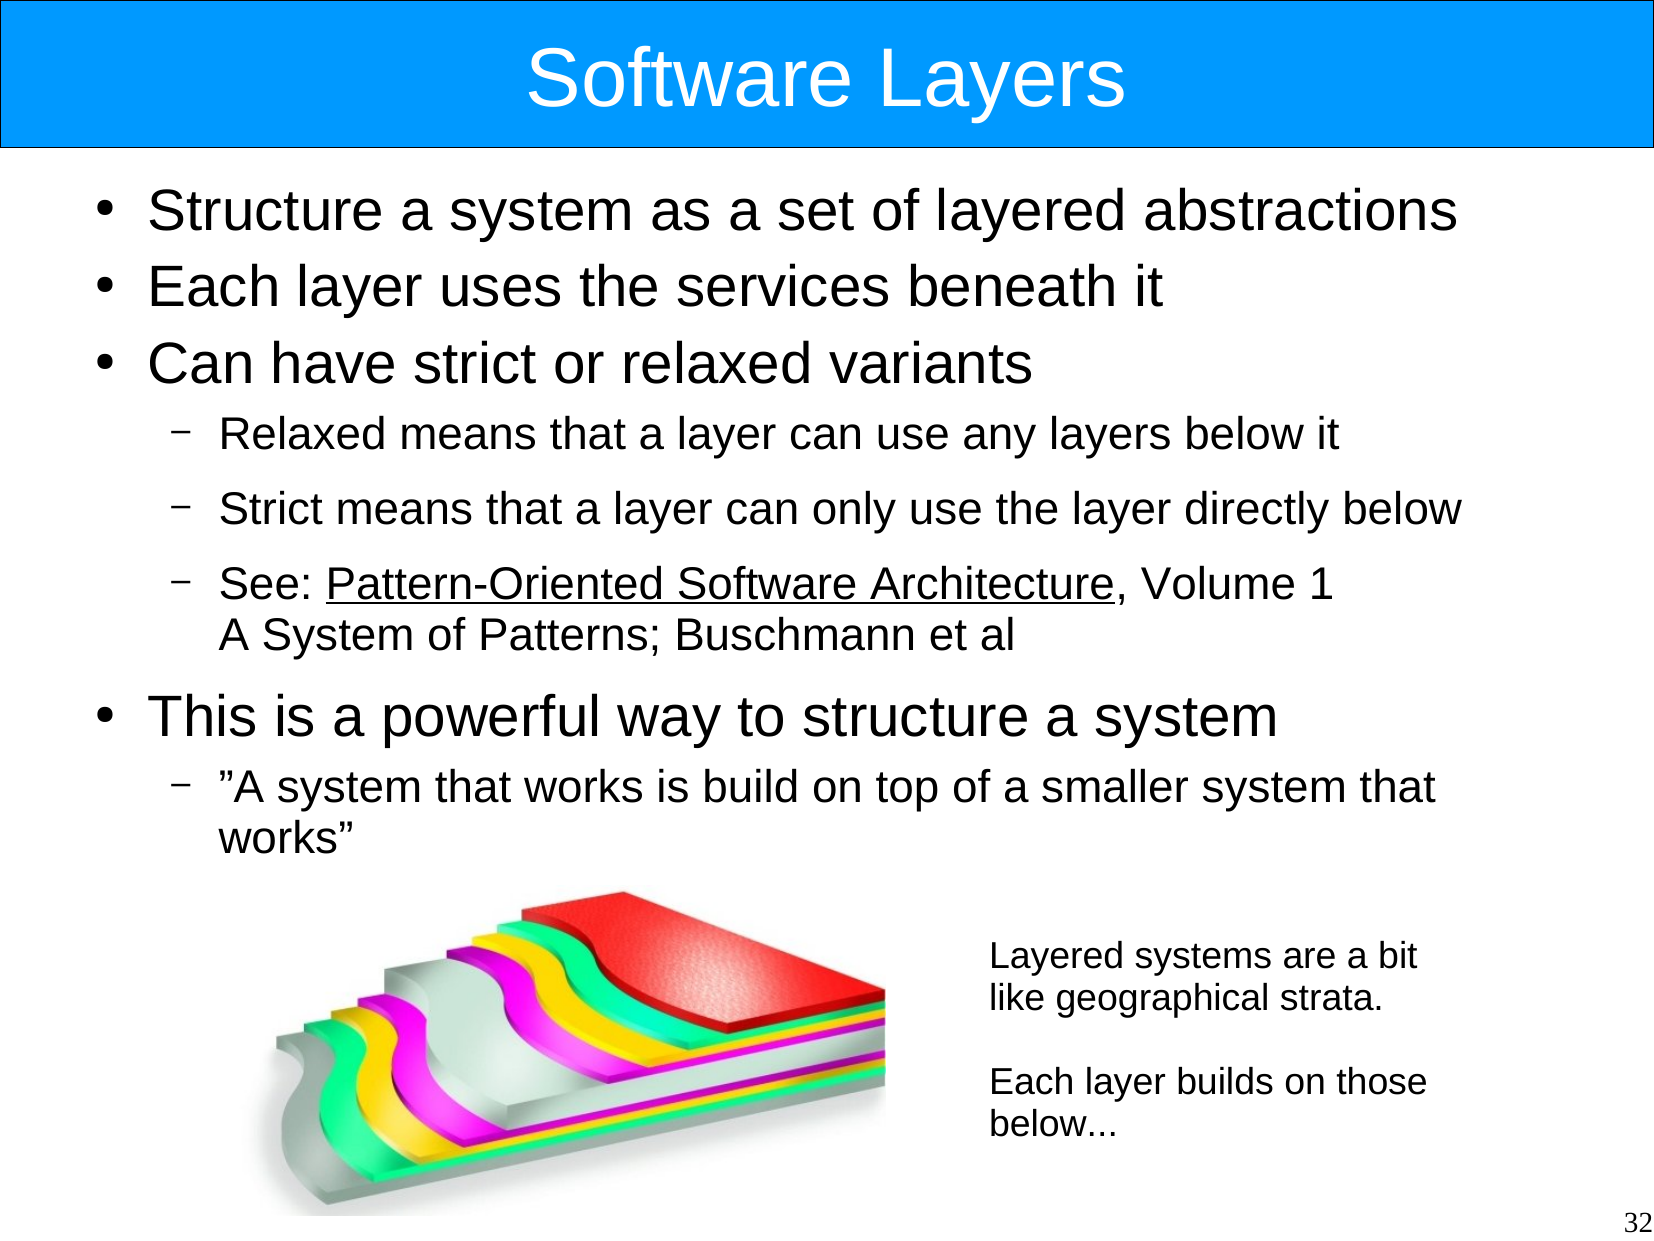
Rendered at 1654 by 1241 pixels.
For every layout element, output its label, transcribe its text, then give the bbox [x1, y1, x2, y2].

text_box Layered systems are a bit like geographical strata. Each layer builds on those below... [974, 926, 1443, 1152]
title Software Layers [82, 13, 1571, 142]
list Structure a system as a set of layered abstractions Each layer uses the services beneath it Can have strict or relaxed variants Relaxed means that a layer can use any layers below it Strict means that a layer can only use the layer directly below See: Pattern-Oriented Software Architecture, Volume 1 A System of Patterns; Buschmann et al This is a powerful way to structure a system ”A system that works is build on top of a smaller system that works” [76, 177, 1565, 1211]
picture [236, 885, 886, 1216]
